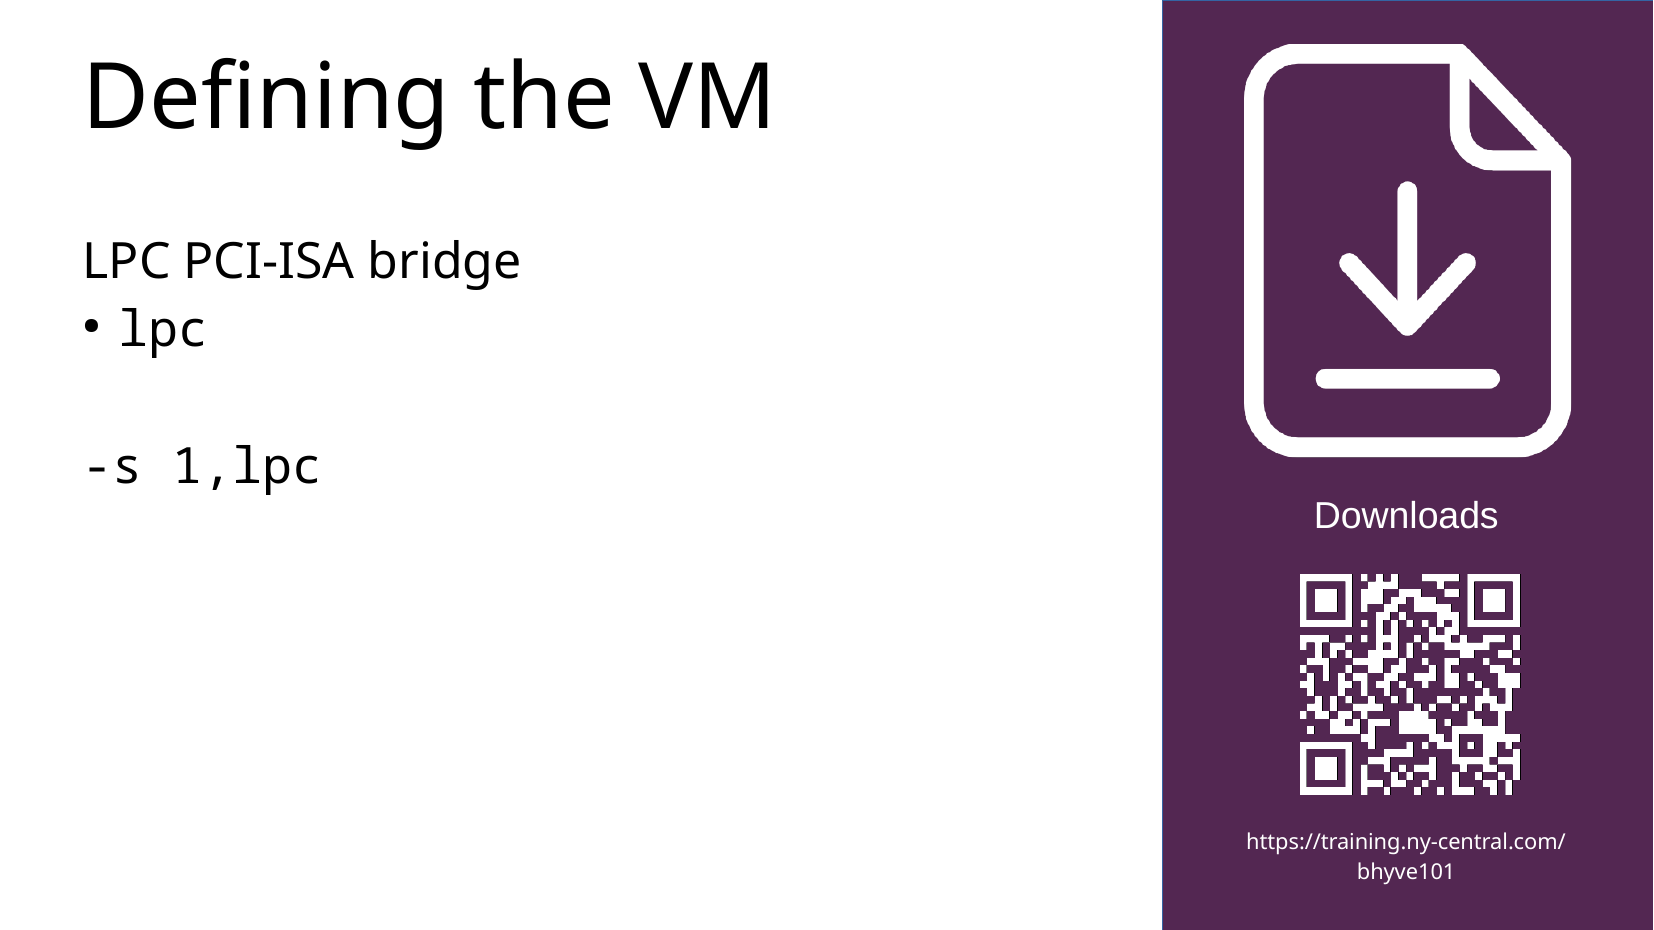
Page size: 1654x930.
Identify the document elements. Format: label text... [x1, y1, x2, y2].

picture [1200, 44, 1613, 458]
text_box [1162, 0, 1653, 930]
text_box https://training.ny-central.com/bhyve101 [1200, 819, 1613, 930]
subtitle LPC PCI-ISA bridge lpc -s 1,lpc [82, 224, 1126, 825]
text_box Downloads [1237, 487, 1576, 638]
picture [1268, 543, 1550, 826]
title Defining the VM [82, 37, 1571, 150]
